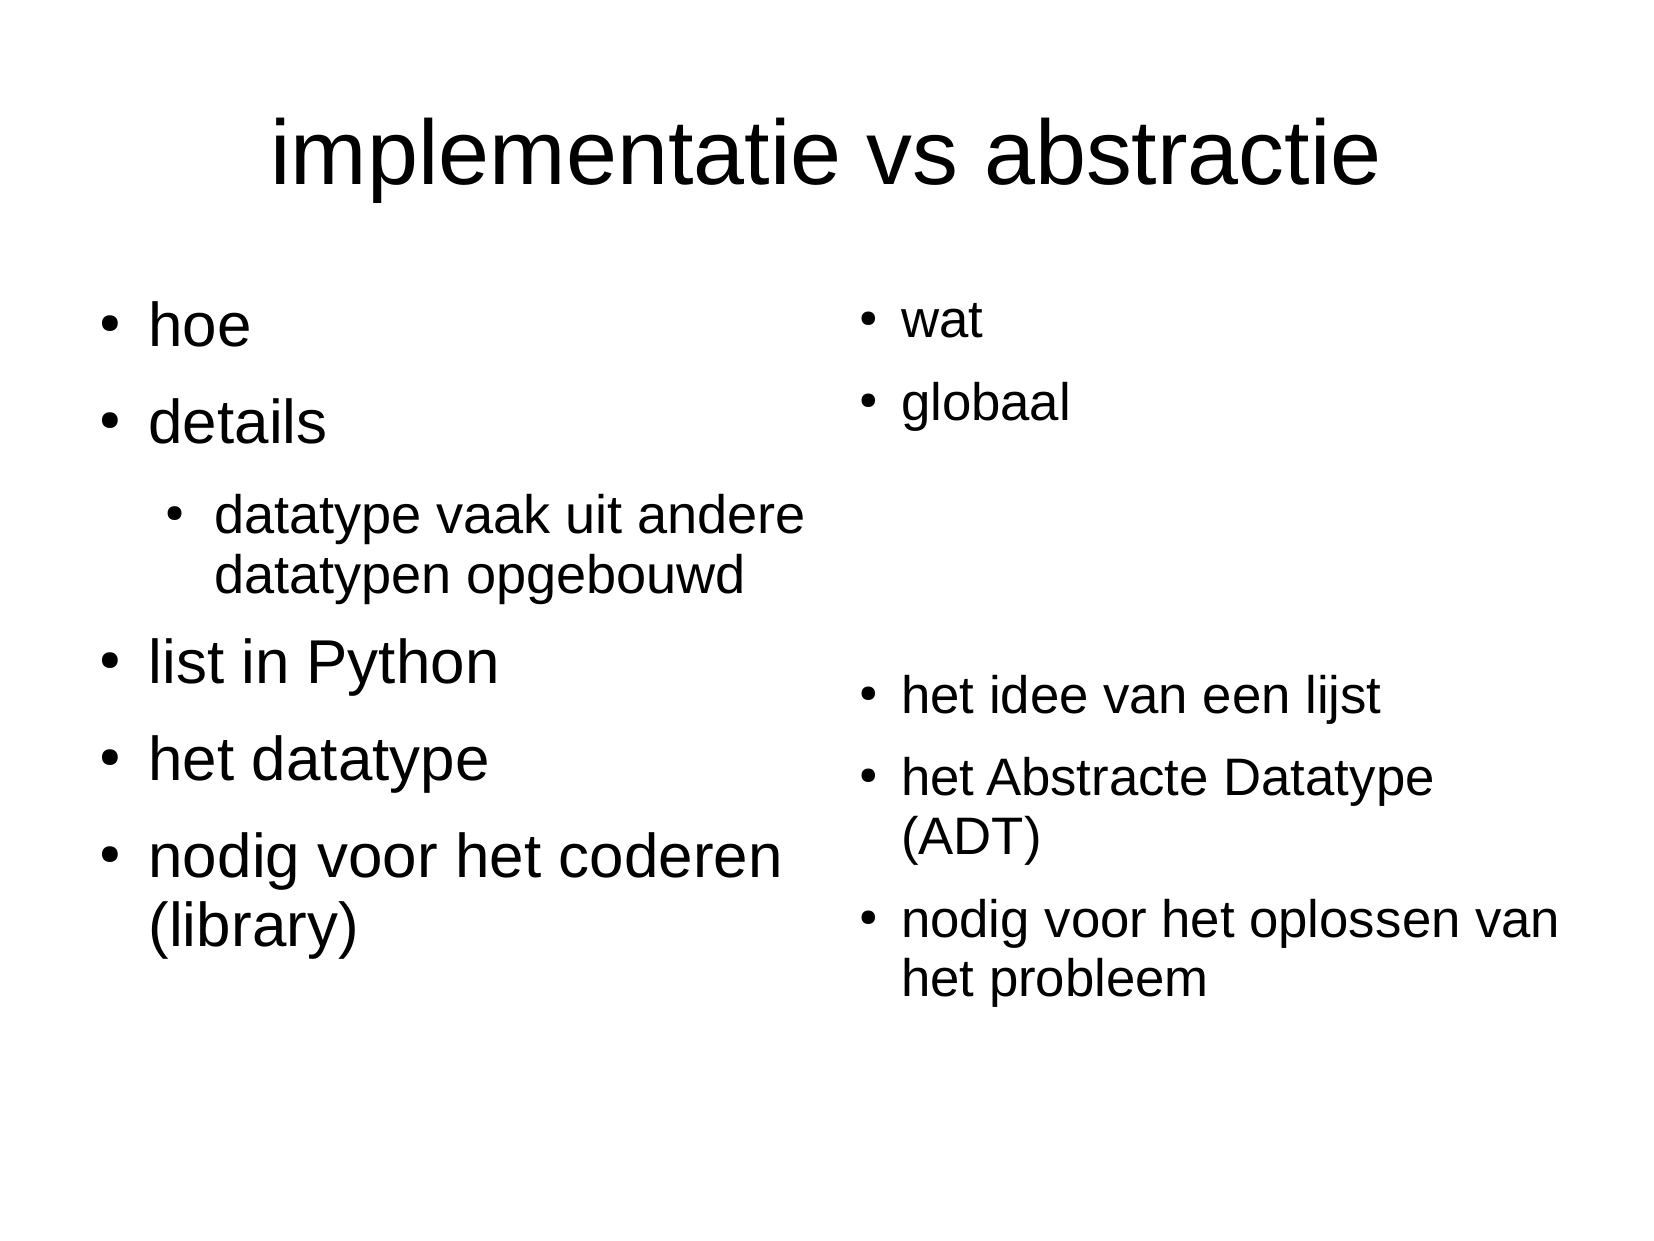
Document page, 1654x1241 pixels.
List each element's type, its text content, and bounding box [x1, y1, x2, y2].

list hoe details datatype vaak uit andere datatypen opgebouwd list in Python het datatype nodig voor het coderen (library) [82, 290, 809, 1010]
list wat globaal het idee van een lijst het Abstracte Datatype (ADT) nodig voor het oplossen van het probleem [845, 290, 1572, 1010]
title implementatie vs abstractie [82, 49, 1571, 257]
